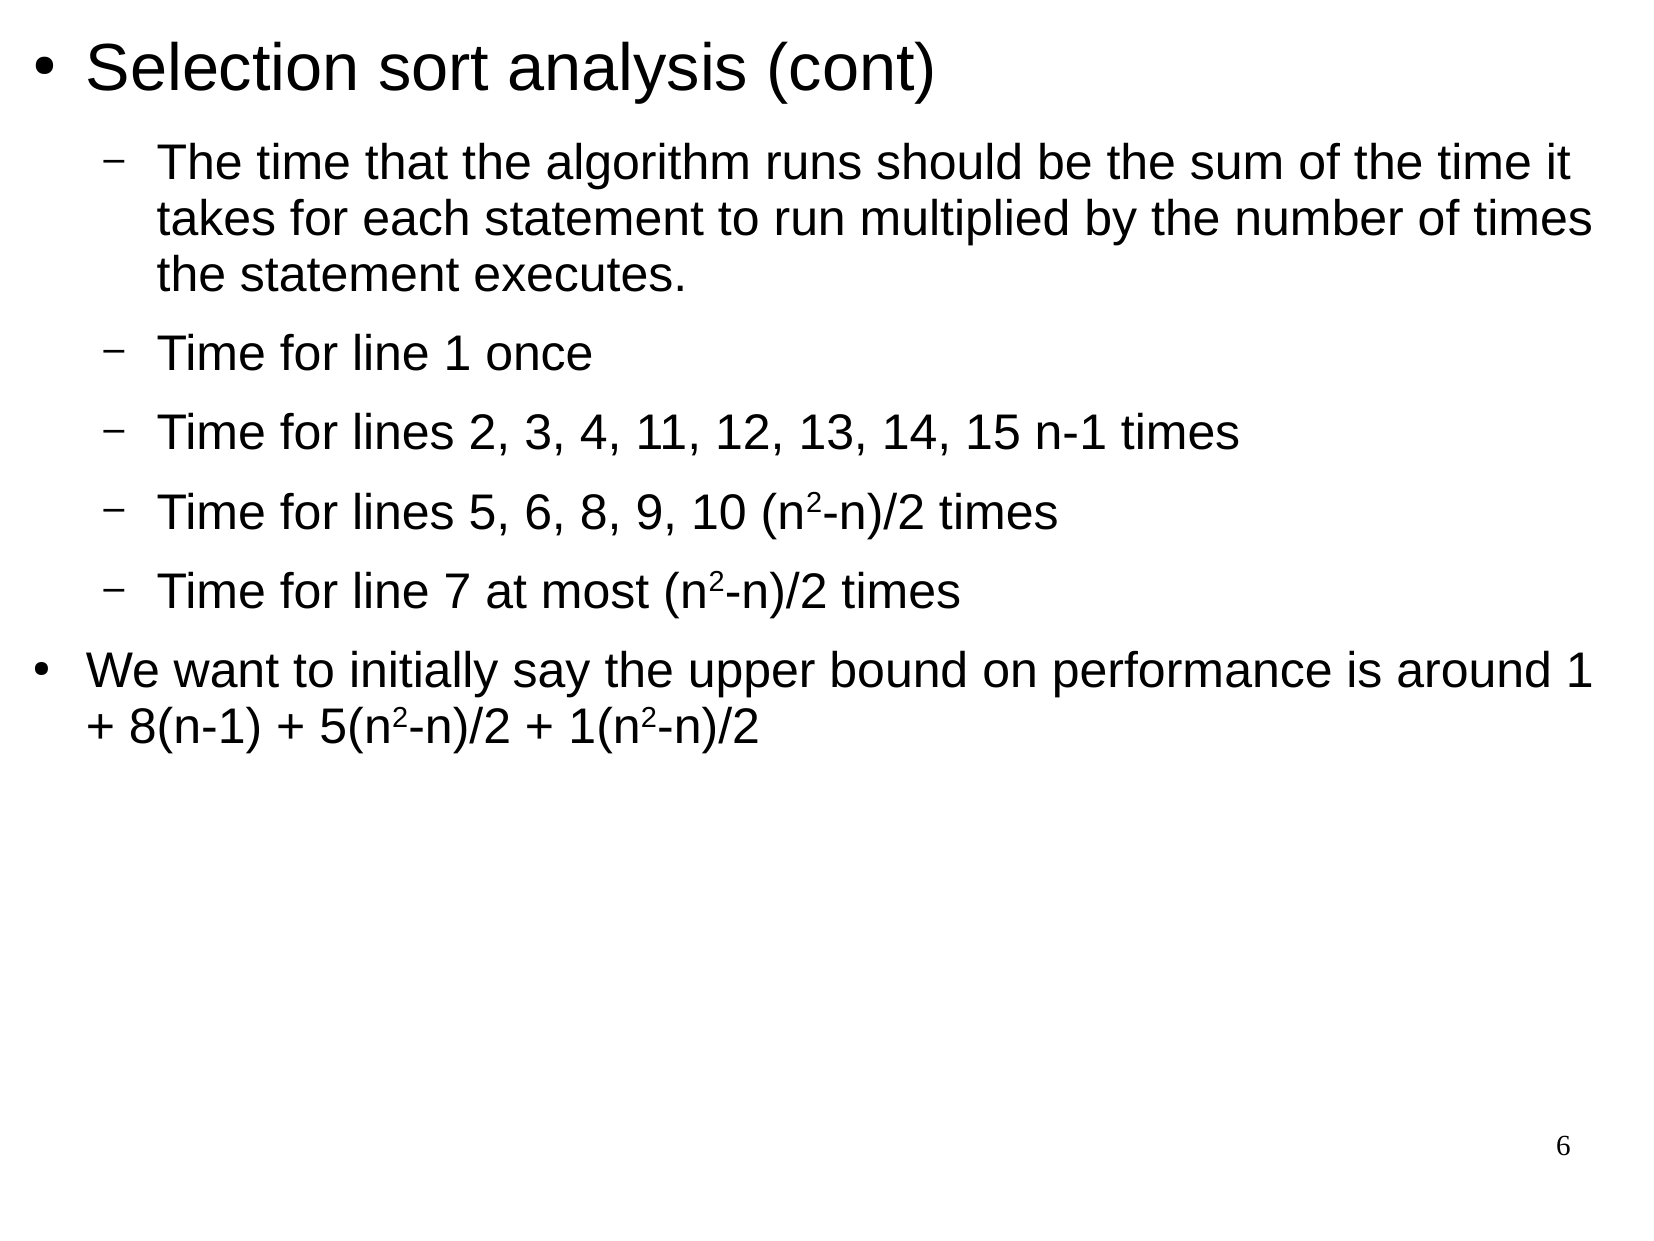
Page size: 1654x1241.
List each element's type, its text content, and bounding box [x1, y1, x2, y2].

list Selection sort analysis (cont) The time that the algorithm runs should be the sum of the time it takes for each statement to run multiplied by the number of times the statement executes. Time for line 1 once Time for lines 2, 3, 4, 11, 12, 13, 14, 15 n-1 times Time for lines 5, 6, 8, 9, 10 (n2-n)/2 times Time for line 7 at most (n2-n)/2 times We want to initially say the upper bound on performance is around 1 + 8(n-1) + 5(n2-n)/2 + 1(n2-n)/2 [15, 30, 1636, 1231]
